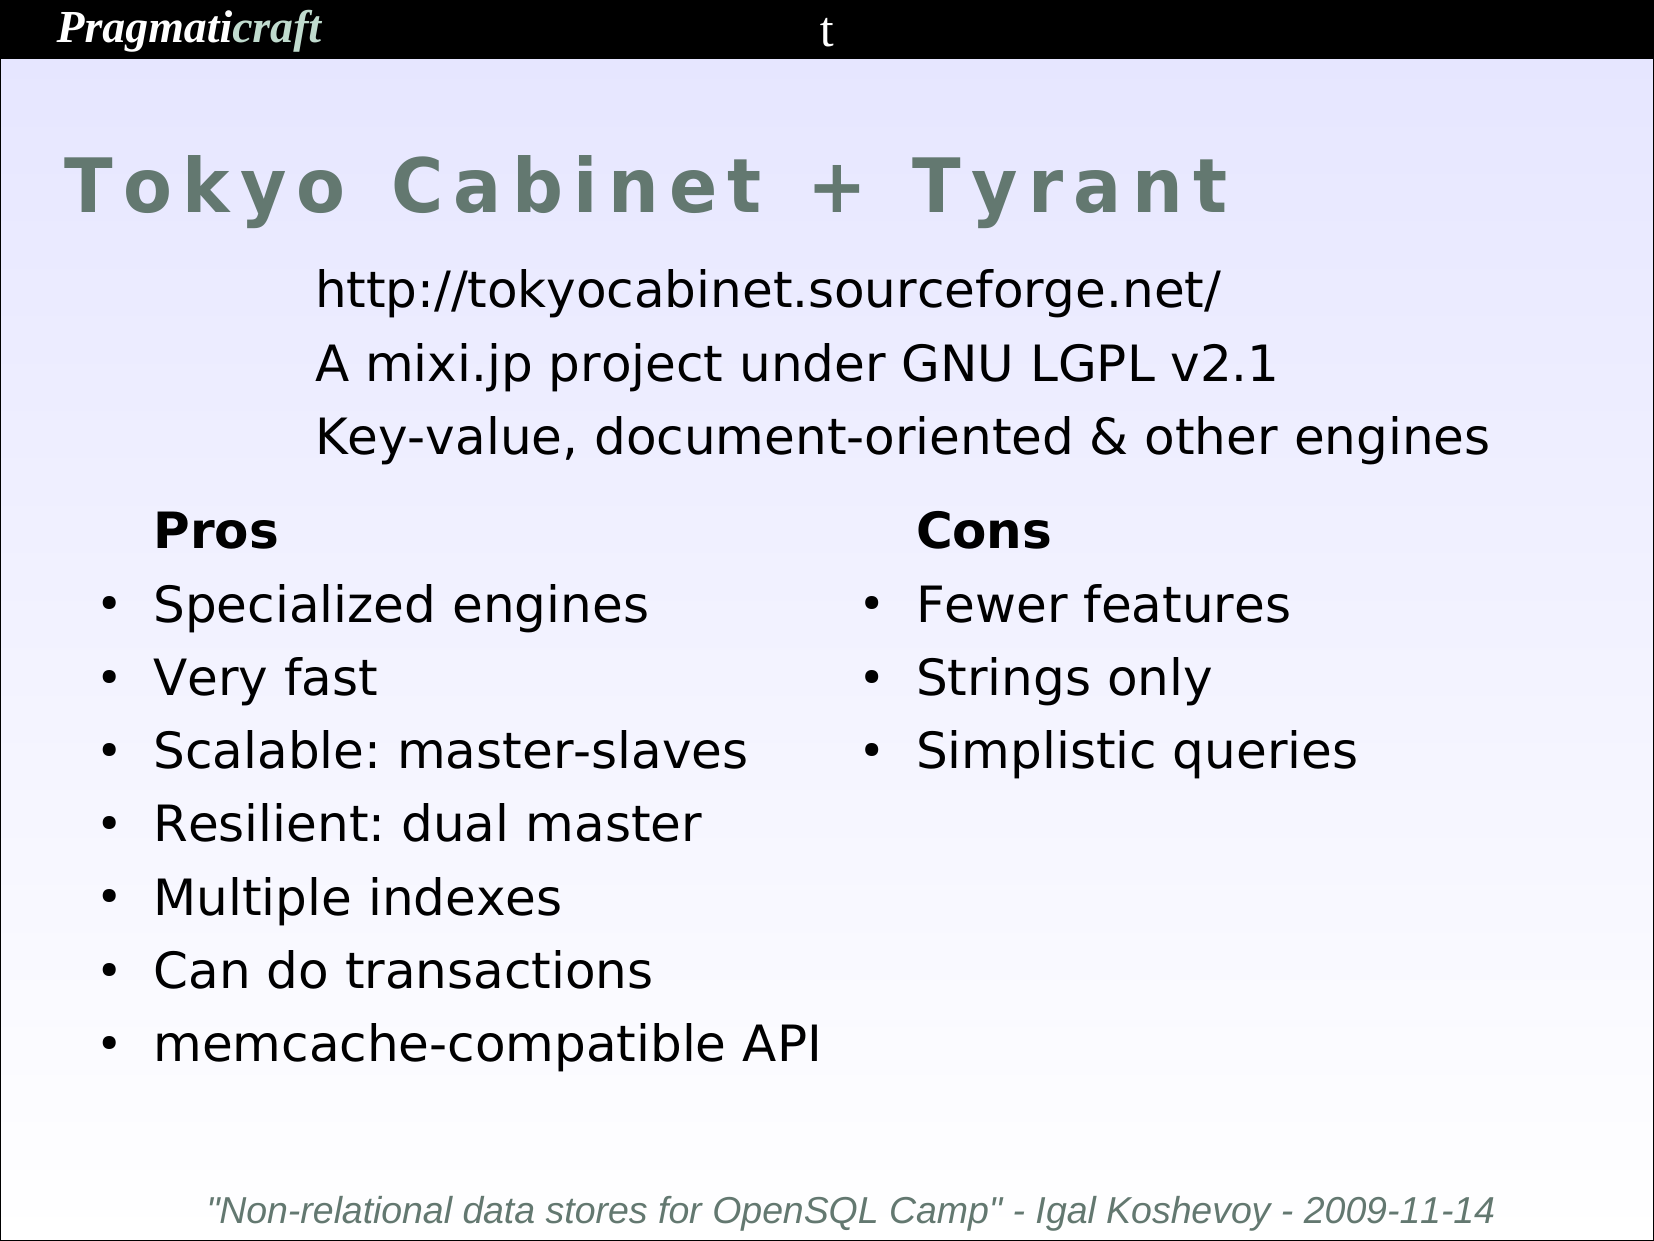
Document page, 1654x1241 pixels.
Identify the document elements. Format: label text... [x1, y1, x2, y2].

list Cons Fewer features Strings only Simplistic queries [845, 502, 1572, 1087]
list http://tokyocabinet.sourceforge.net/ A mixi.jp project under GNU LGPL v2.1 Key-value, document-oriented & other engines [314, 261, 1573, 467]
title Tokyo Cabinet + Tyrant [64, 112, 1587, 261]
list Pros Specialized engines Very fast Scalable: master-slaves Resilient: dual master Multiple indexes Can do transactions memcache-compatible API [82, 502, 849, 1109]
